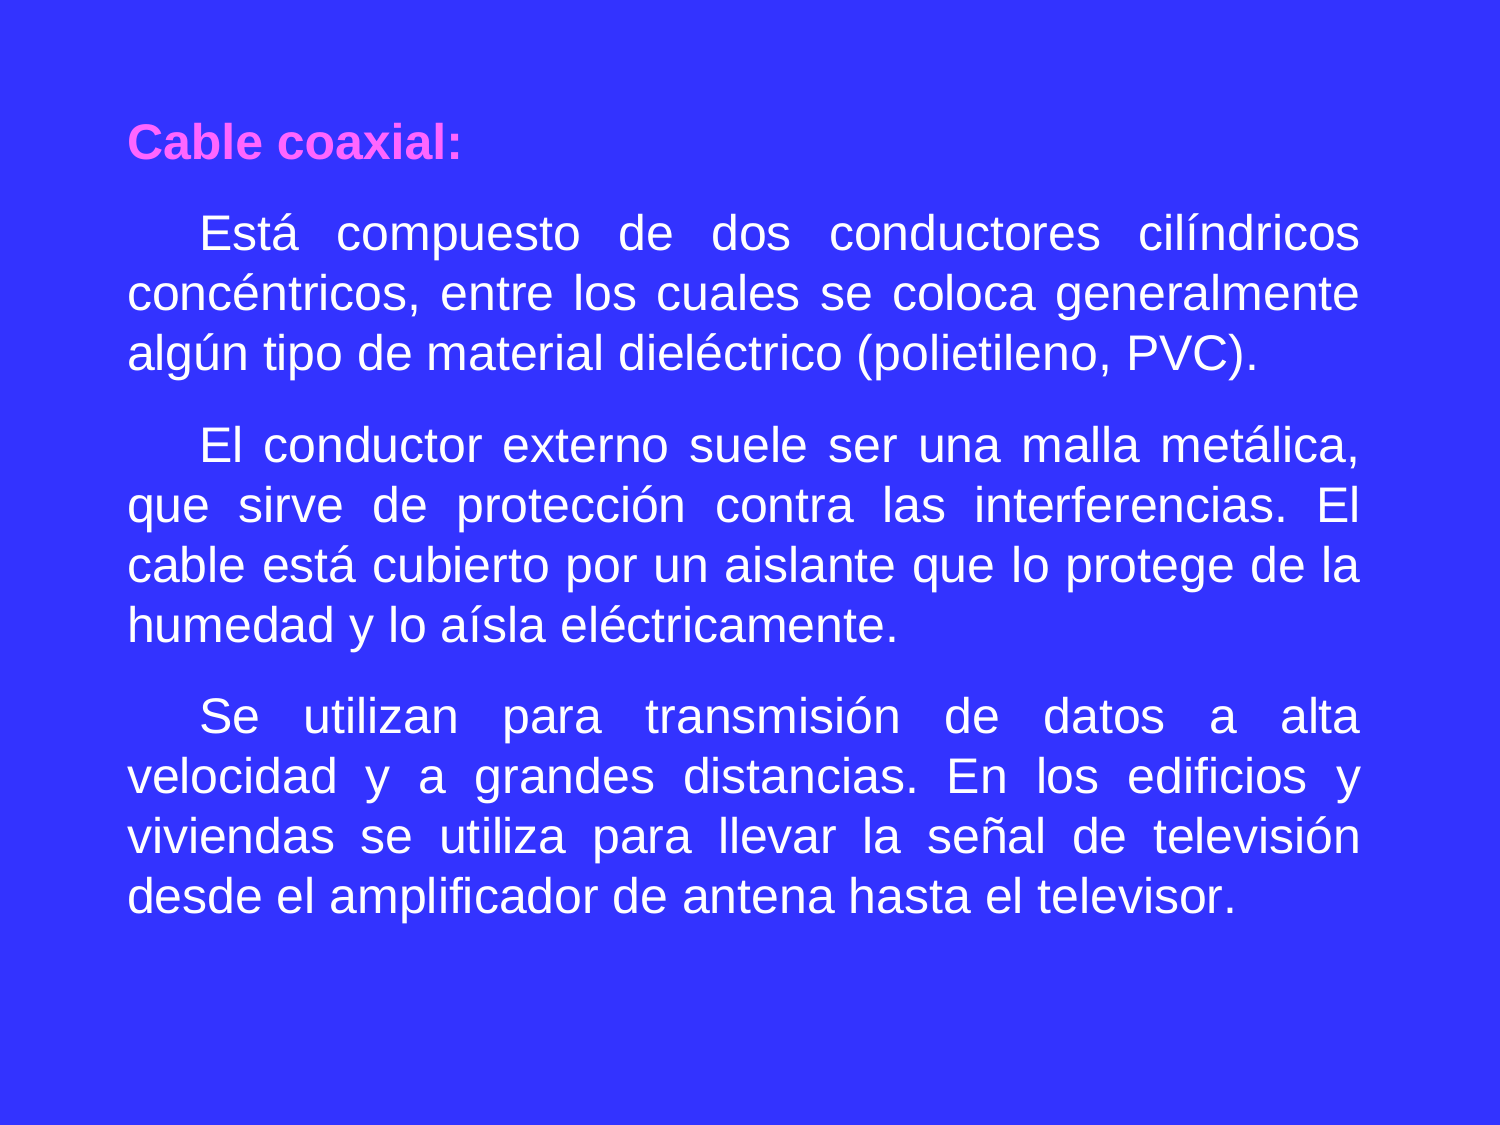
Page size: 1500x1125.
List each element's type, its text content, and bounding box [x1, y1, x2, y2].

text_box Cable coaxial: Está compuesto de dos conductores cilíndricos concéntricos, entre los cuales se coloca generalmente algún tipo de material dieléctrico (polietileno, PVC). El conductor externo suele ser una malla metálica, que sirve de protección contra las interferencias. El cable está cubierto por un aislante que lo protege de la humedad y lo aísla eléctricamente. Se utilizan para transmisión de datos a alta velocidad y a grandes distancias. En los edificios y viviendas se utiliza para llevar la señal de televisión desde el amplificador de antena hasta el televisor. [112, 101, 1377, 932]
